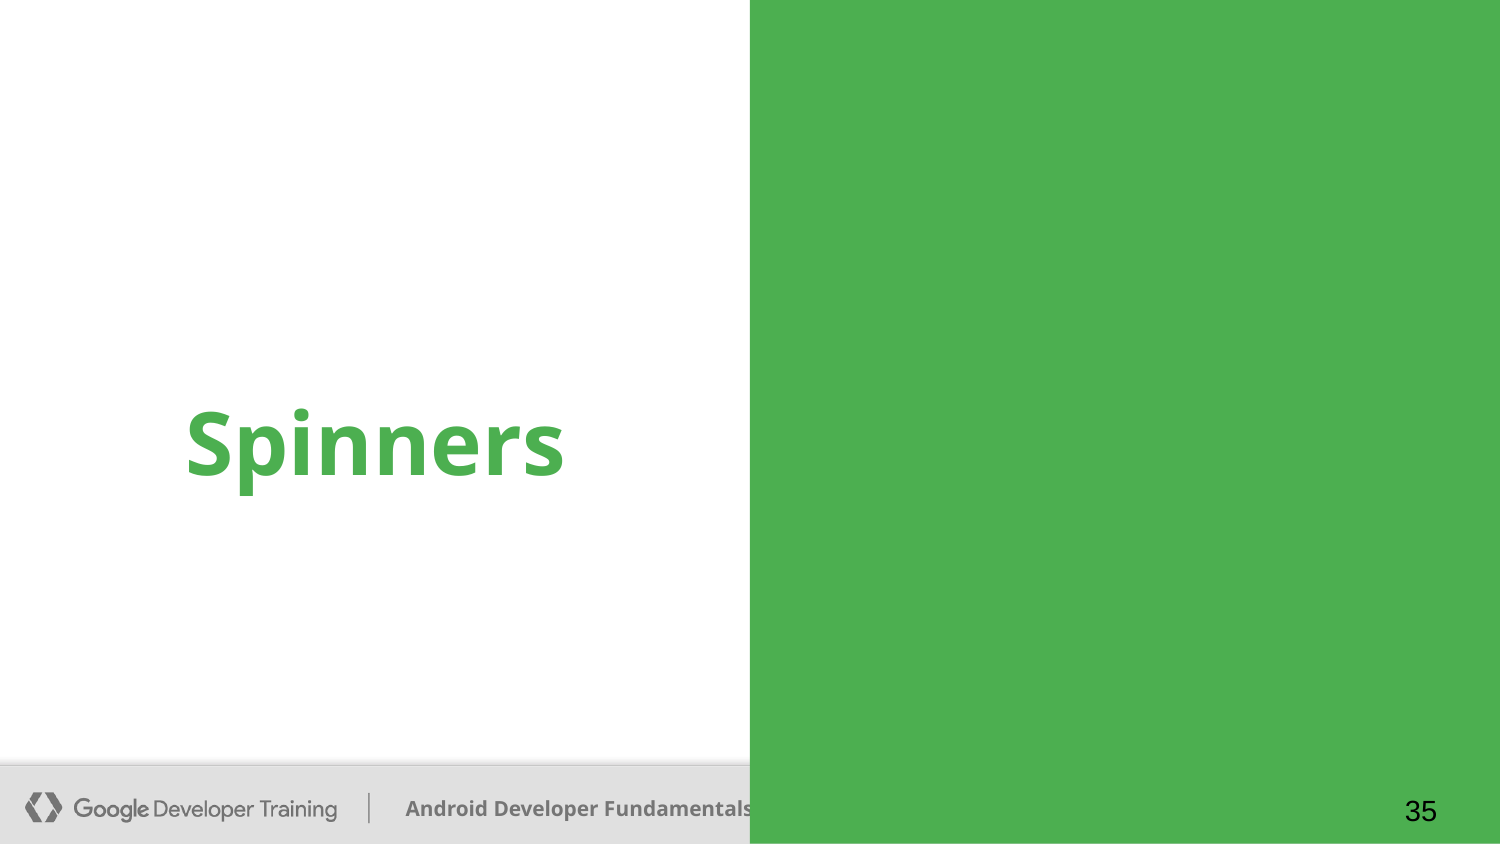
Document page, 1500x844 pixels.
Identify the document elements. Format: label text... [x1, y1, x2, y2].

picture [0, 0, 749, 844]
title Spinners [43, 264, 708, 508]
slide_number <number> [1389, 777, 1480, 842]
